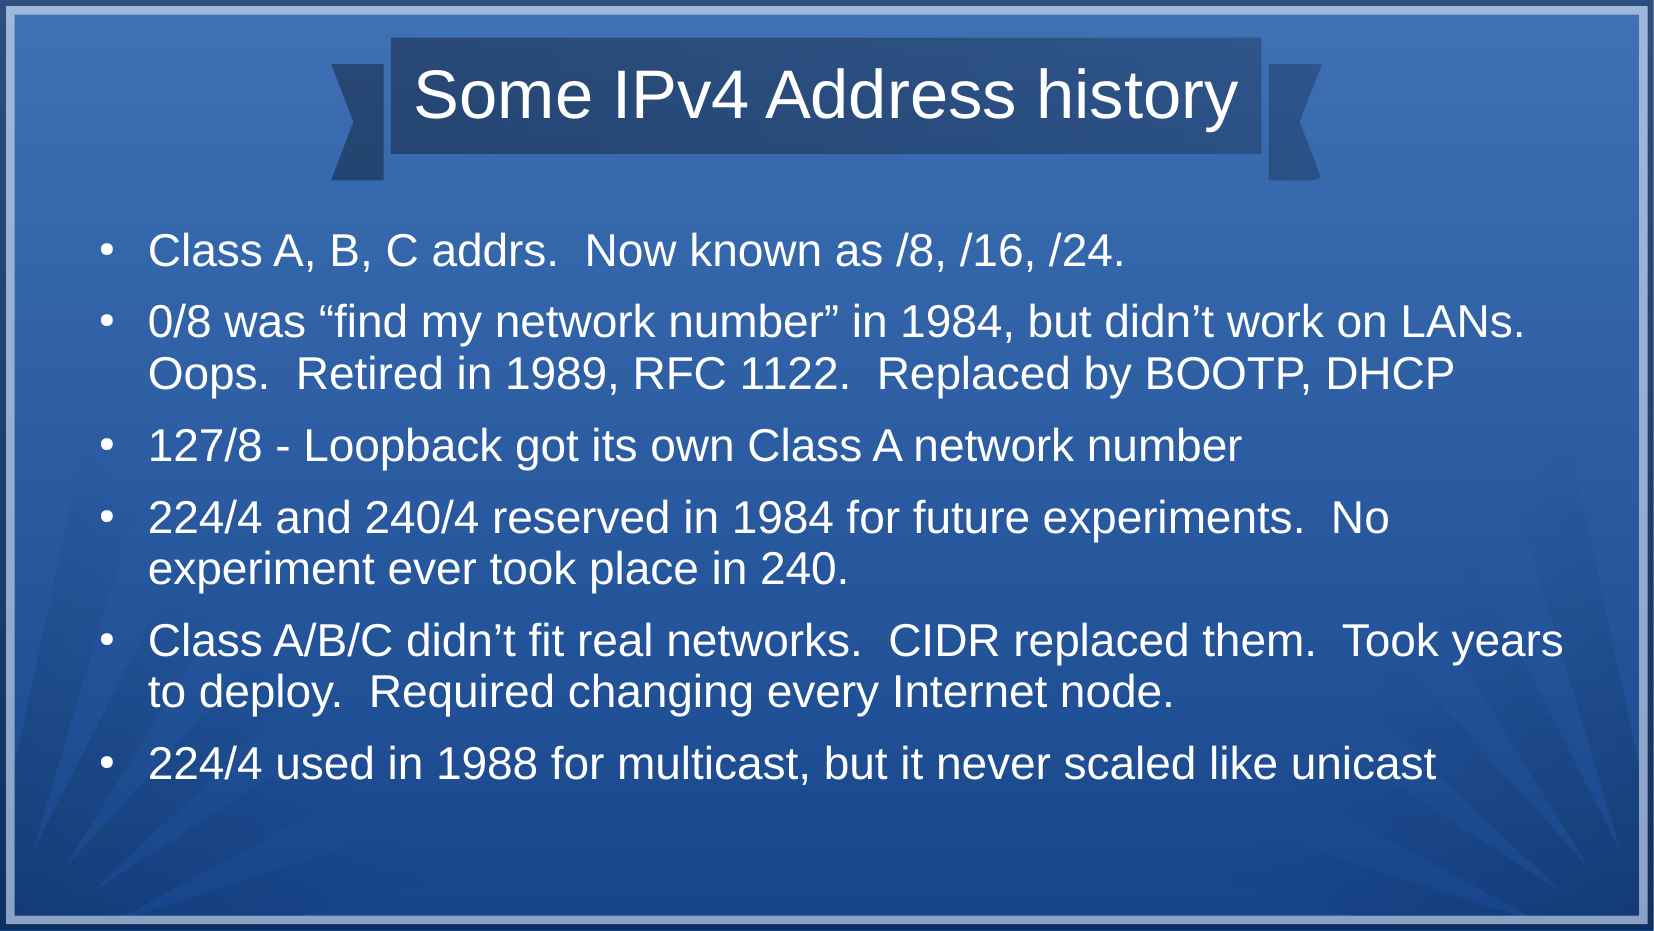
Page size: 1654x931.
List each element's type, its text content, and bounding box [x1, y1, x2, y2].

title Some IPv4 Address history [389, 35, 1264, 154]
list Class A, B, C addrs. Now known as /8, /16, /24. 0/8 was “find my network number” in 1984, but didn’t work on LANs. Oops. Retired in 1989, RFC 1122. Replaced by BOOTP, DHCP 127/8 - Loopback got its own Class A network number 224/4 and 240/4 reserved in 1984 for future experiments. No experiment ever took place in 240. Class A/B/C didn’t fit real networks. CIDR replaced them. Took years to deploy. Required changing every Internet node. 224/4 used in 1988 for multicast, but it never scaled like unicast [82, 224, 1571, 796]
